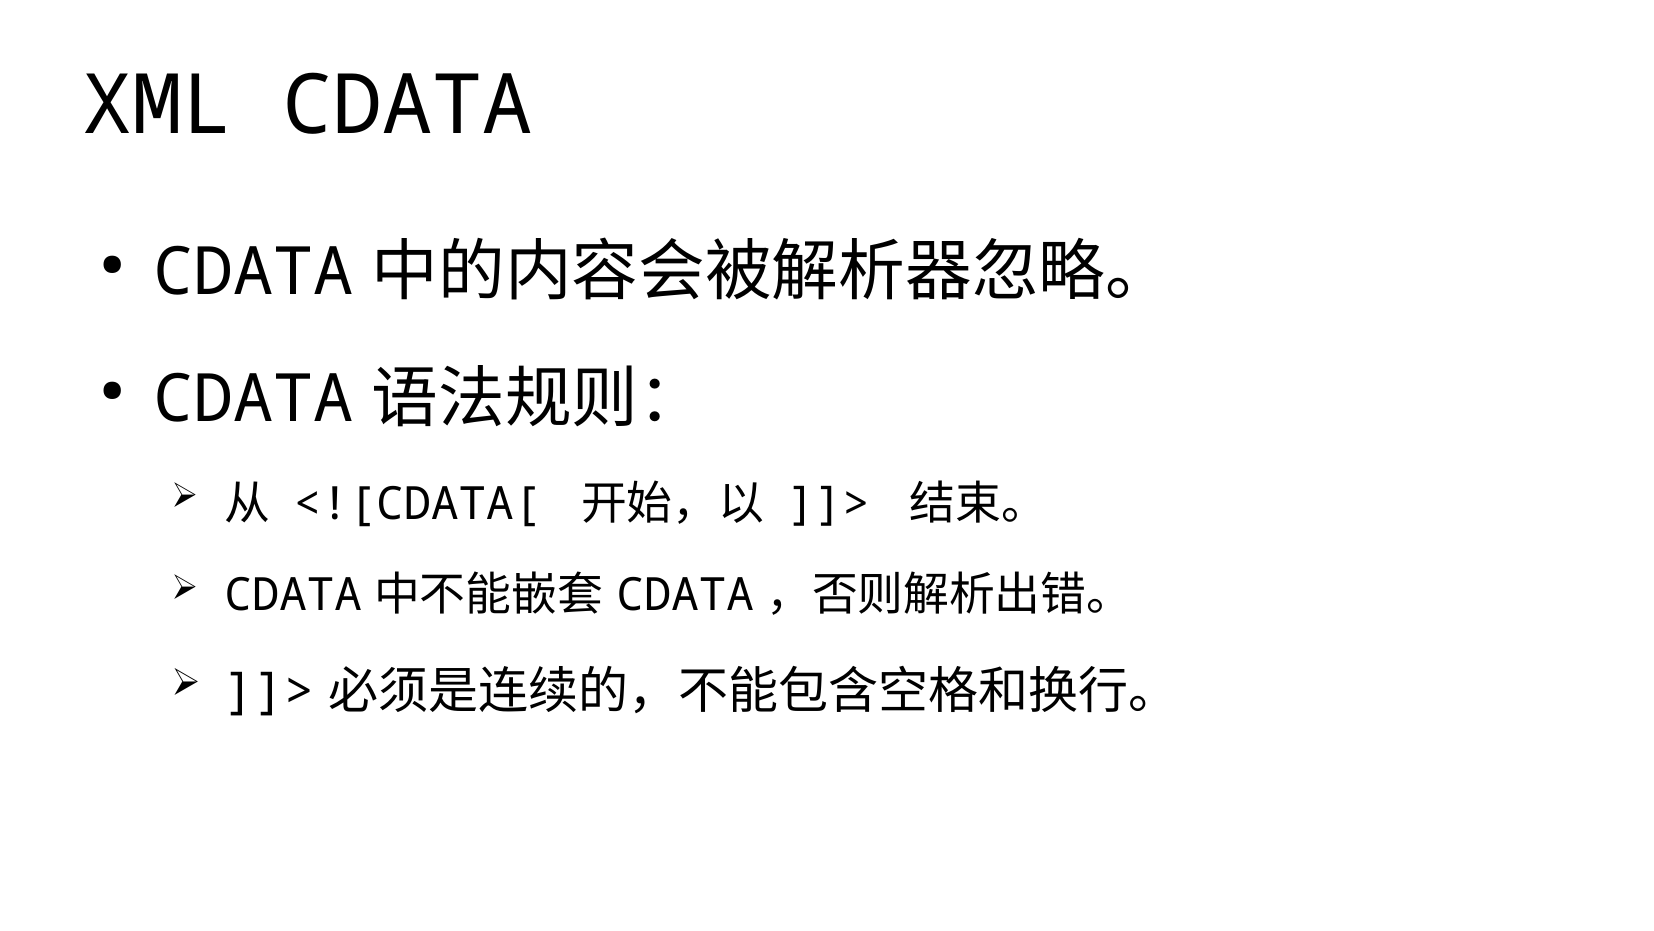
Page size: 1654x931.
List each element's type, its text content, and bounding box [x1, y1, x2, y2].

title XML CDATA [82, 37, 1571, 166]
list CDATA中的内容会被解析器忽略。 CDATA语法规则： 从 <![CDATA[ 开始，以 ]]> 结束。 CDATA中不能嵌套CDATA，否则解析出错。 ]]>必须是连续的，不能包含空格和换行。 [82, 217, 1571, 758]
